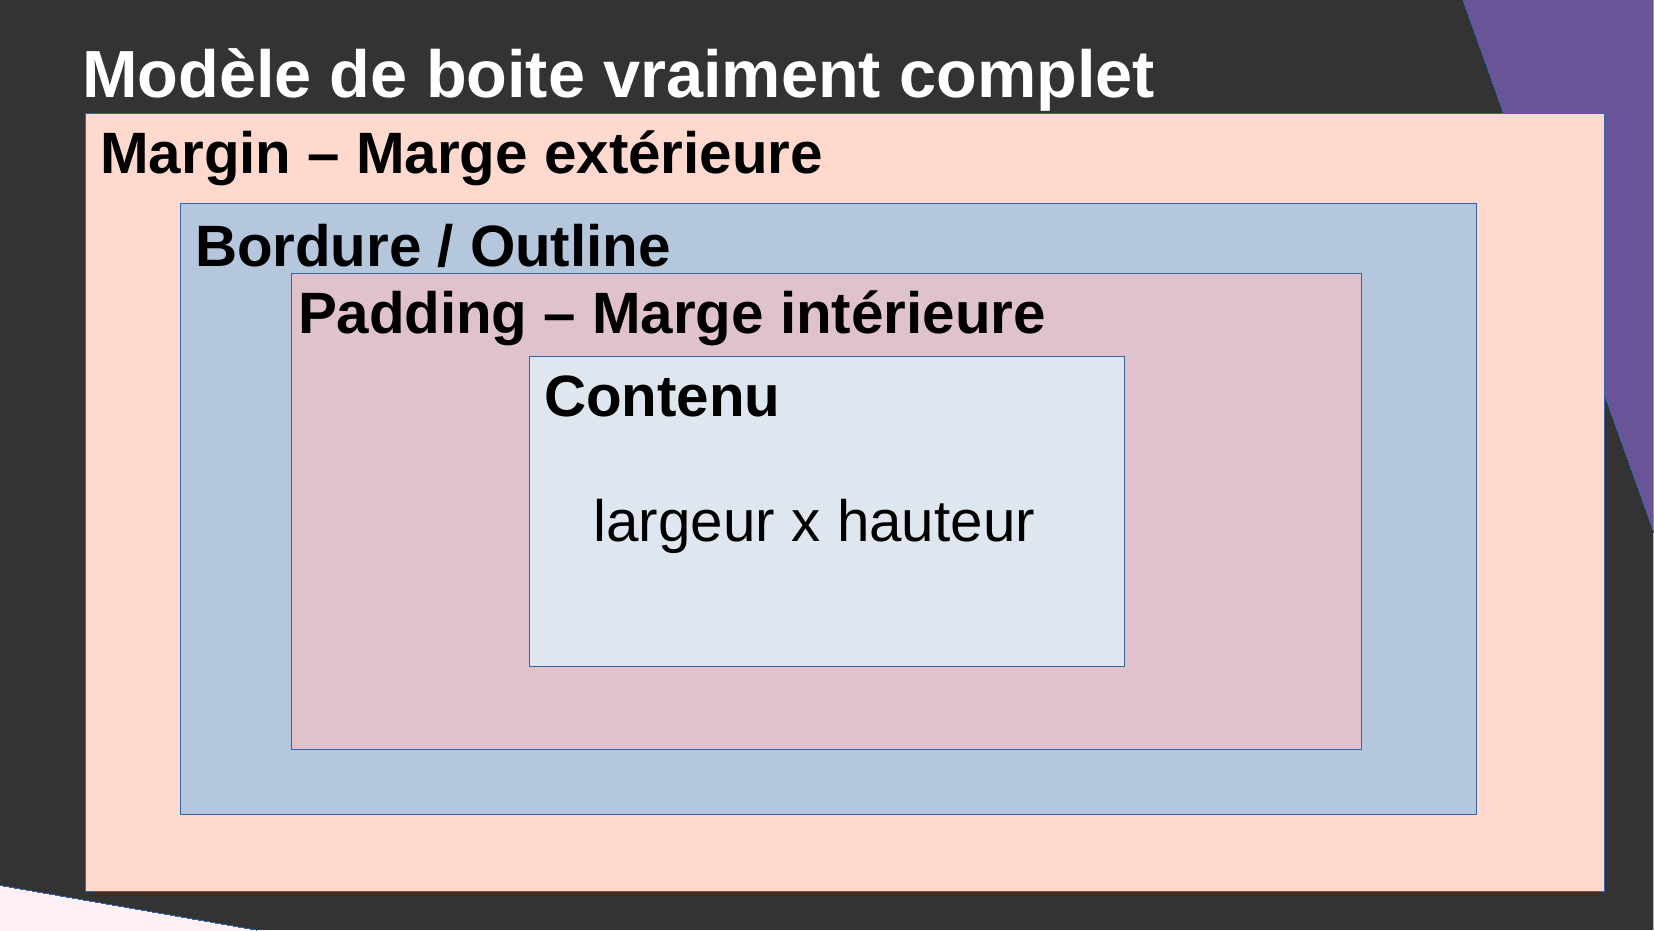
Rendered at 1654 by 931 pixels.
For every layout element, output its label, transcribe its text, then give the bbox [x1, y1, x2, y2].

text_box Margin – Marge extérieure [85, 113, 1079, 194]
title Modèle de boite vraiment complet [82, 37, 1571, 112]
text_box largeur x hauteur [578, 481, 1075, 562]
text_box Padding – Marge intérieure [283, 273, 1276, 354]
text_box [0, 885, 262, 931]
text_box Contenu [529, 356, 1512, 437]
text_box [85, 0, 1654, 892]
text_box Bordure / Outline [180, 205, 1173, 286]
